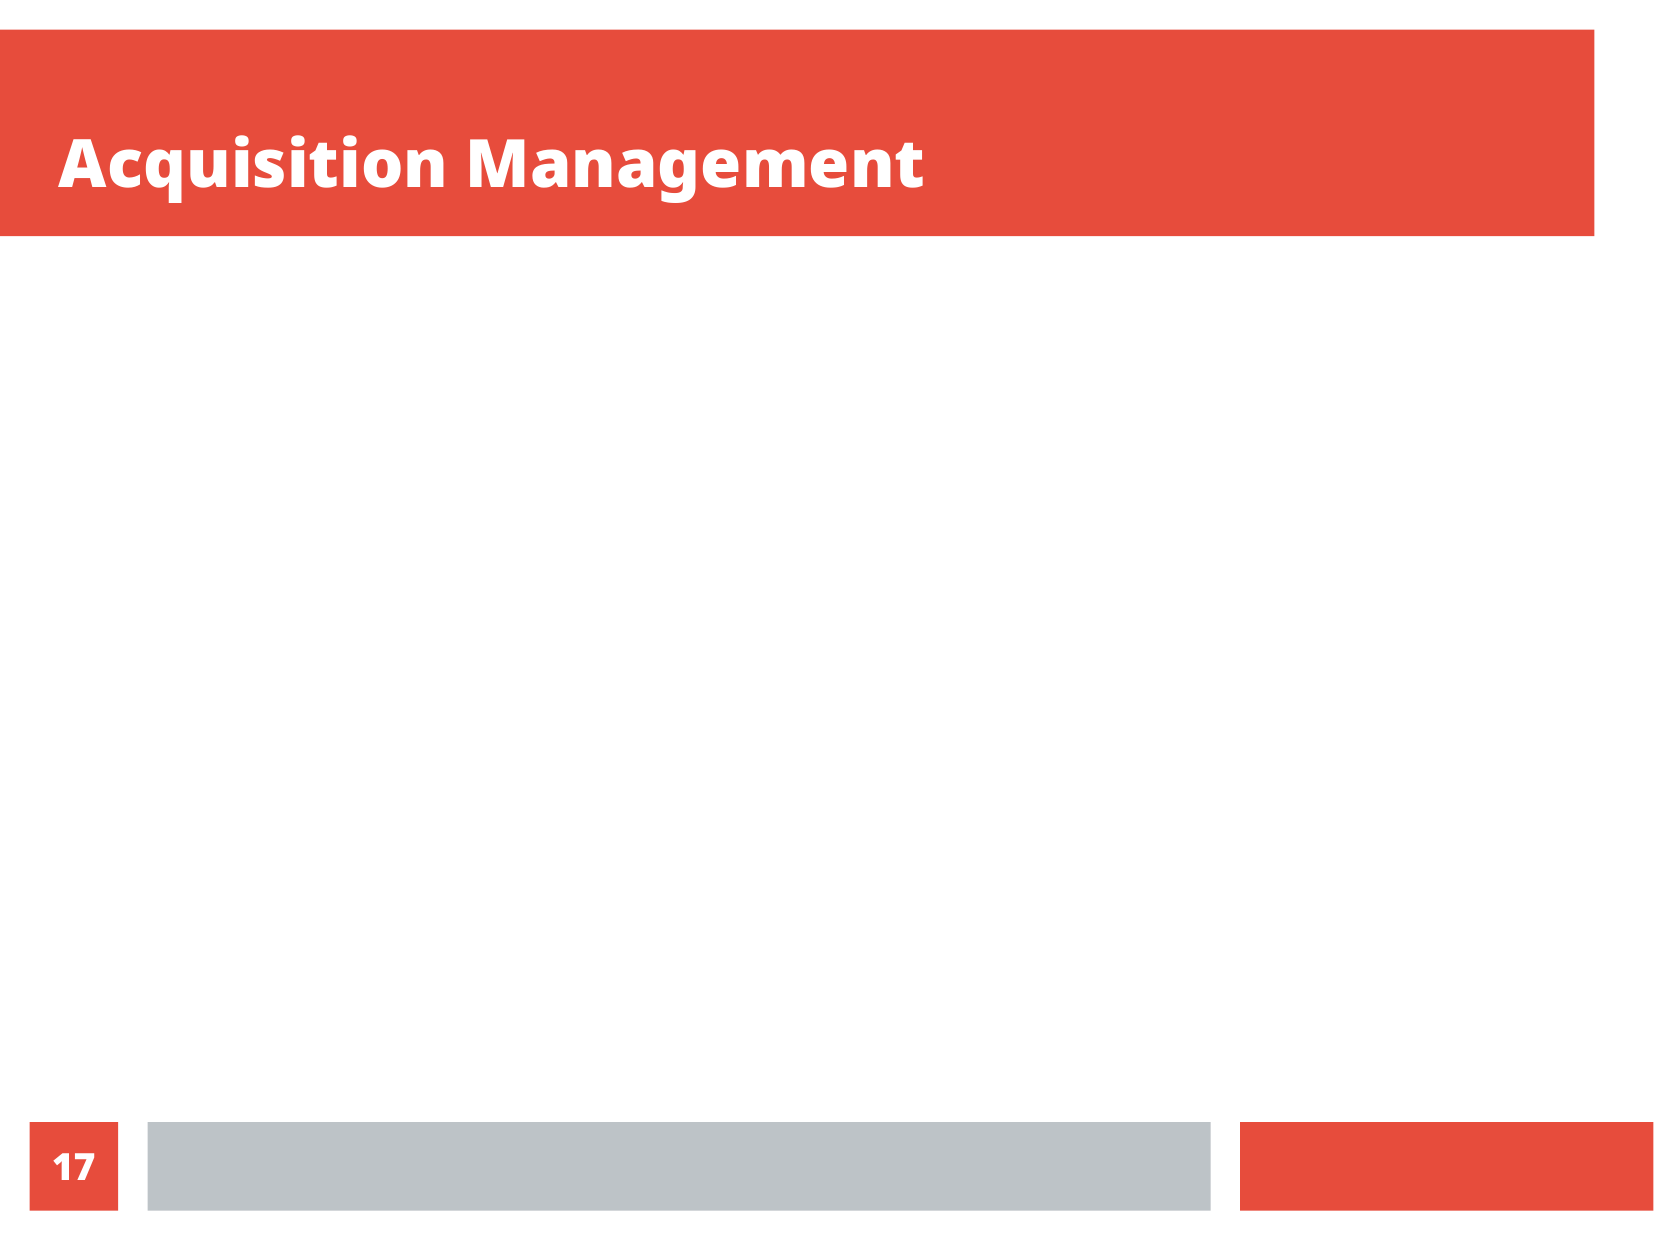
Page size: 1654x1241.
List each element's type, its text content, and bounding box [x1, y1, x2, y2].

title Acquisition Management [59, 59, 1595, 207]
